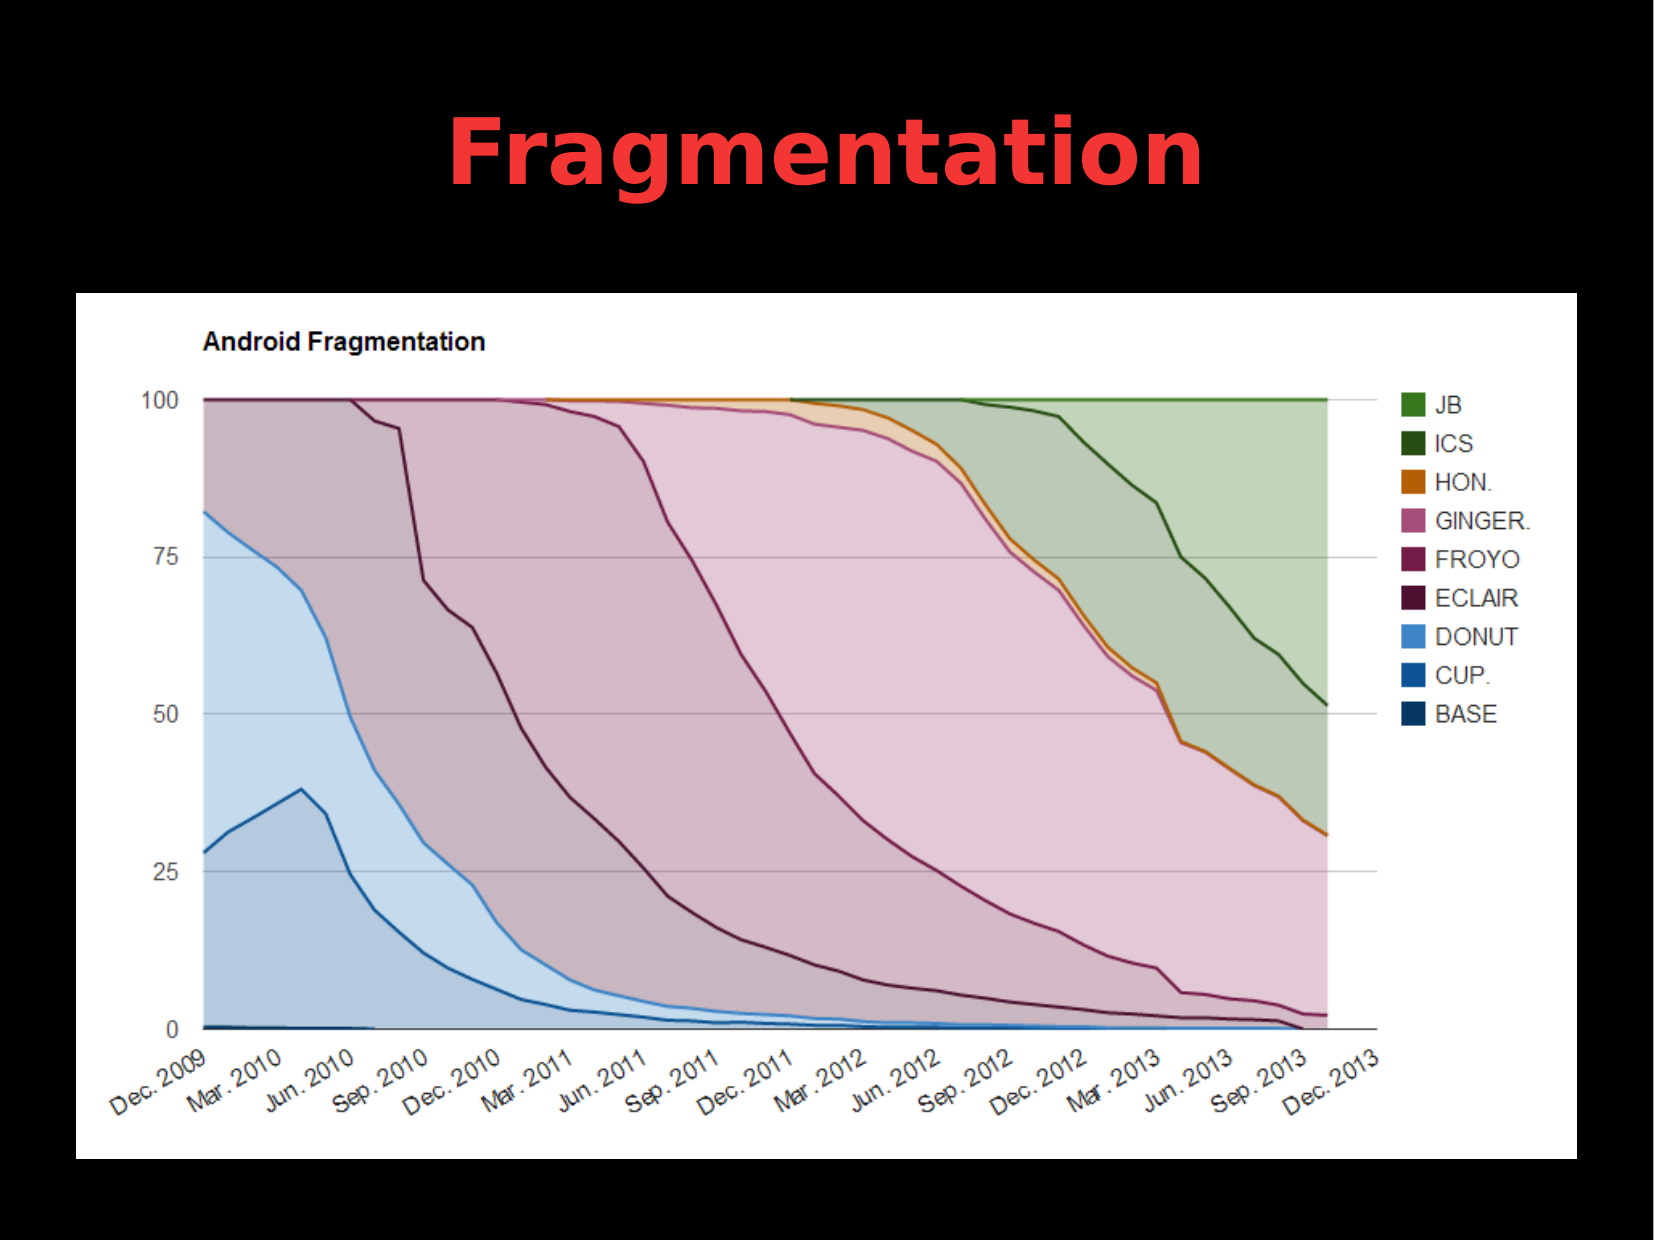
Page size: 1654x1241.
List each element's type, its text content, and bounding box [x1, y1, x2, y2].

title Fragmentation [82, 49, 1571, 257]
picture [76, 293, 1577, 1159]
